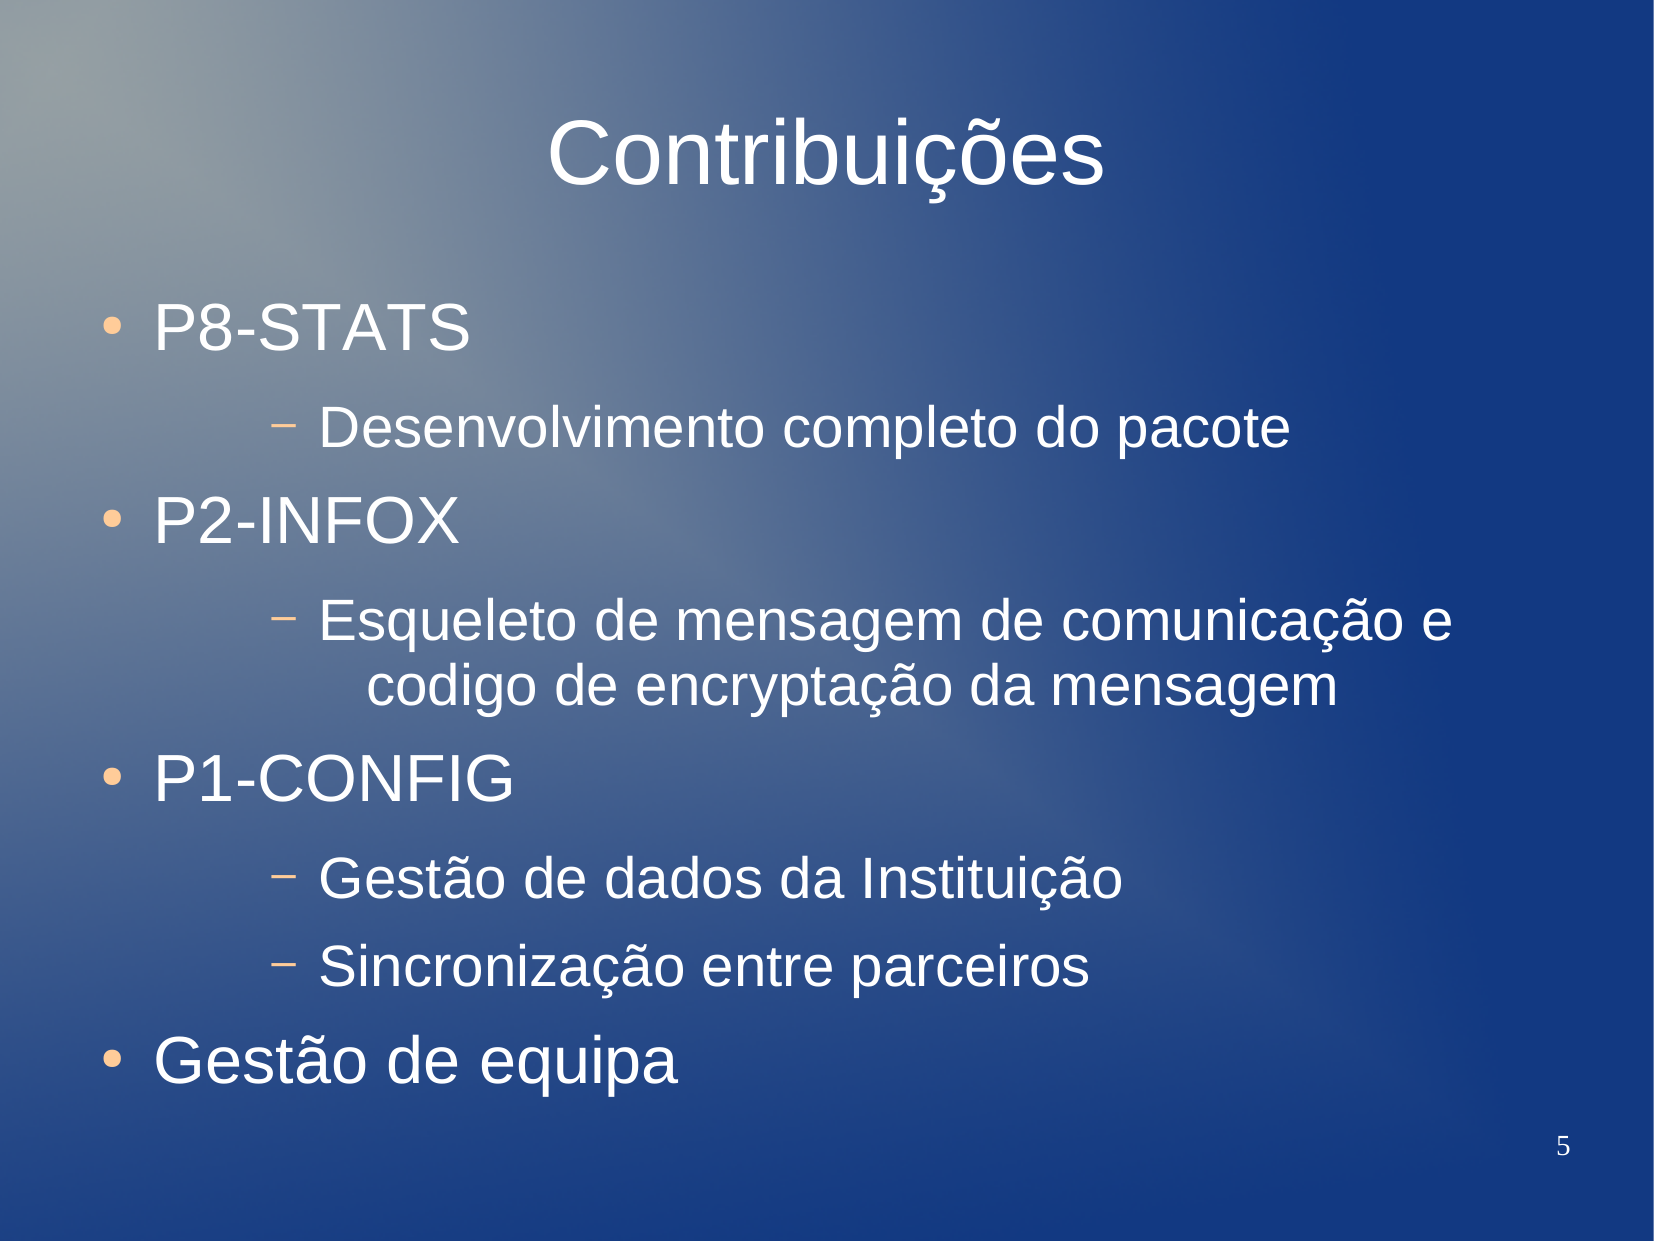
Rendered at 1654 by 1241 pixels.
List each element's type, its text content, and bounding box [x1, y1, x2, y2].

picture [0, 0, 1654, 1241]
title Contribuições [82, 49, 1571, 257]
list P8-STATS Desenvolvimento completo do pacote P2-INFOX Esqueleto de mensagem de comunicação e codigo de encryptação da mensagem P1-CONFIG Gestão de dados da Instituição Sincronização entre parceiros Gestão de equipa [82, 290, 1571, 1109]
